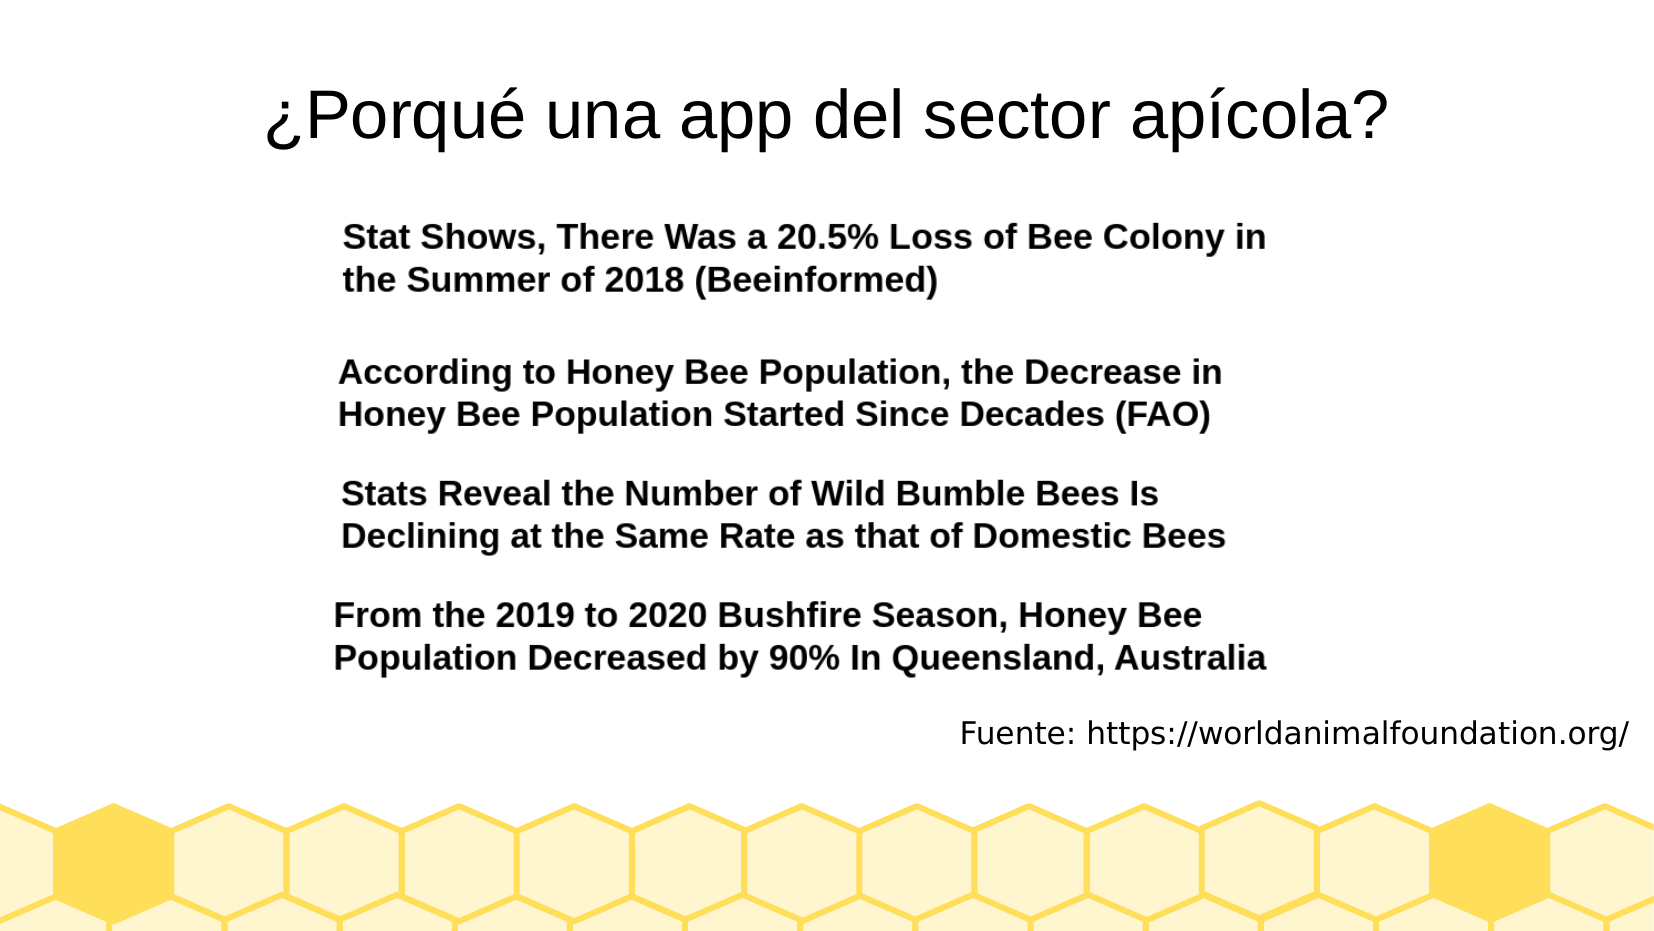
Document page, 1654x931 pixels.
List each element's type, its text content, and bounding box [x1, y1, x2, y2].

picture [324, 590, 1270, 681]
picture [324, 206, 1283, 318]
picture [324, 354, 1283, 436]
title ¿Porqué una app del sector apícola? [82, 37, 1571, 193]
text_box Fuente: https://worldanimalfoundation.org/ [944, 708, 1654, 749]
picture [324, 472, 1241, 559]
